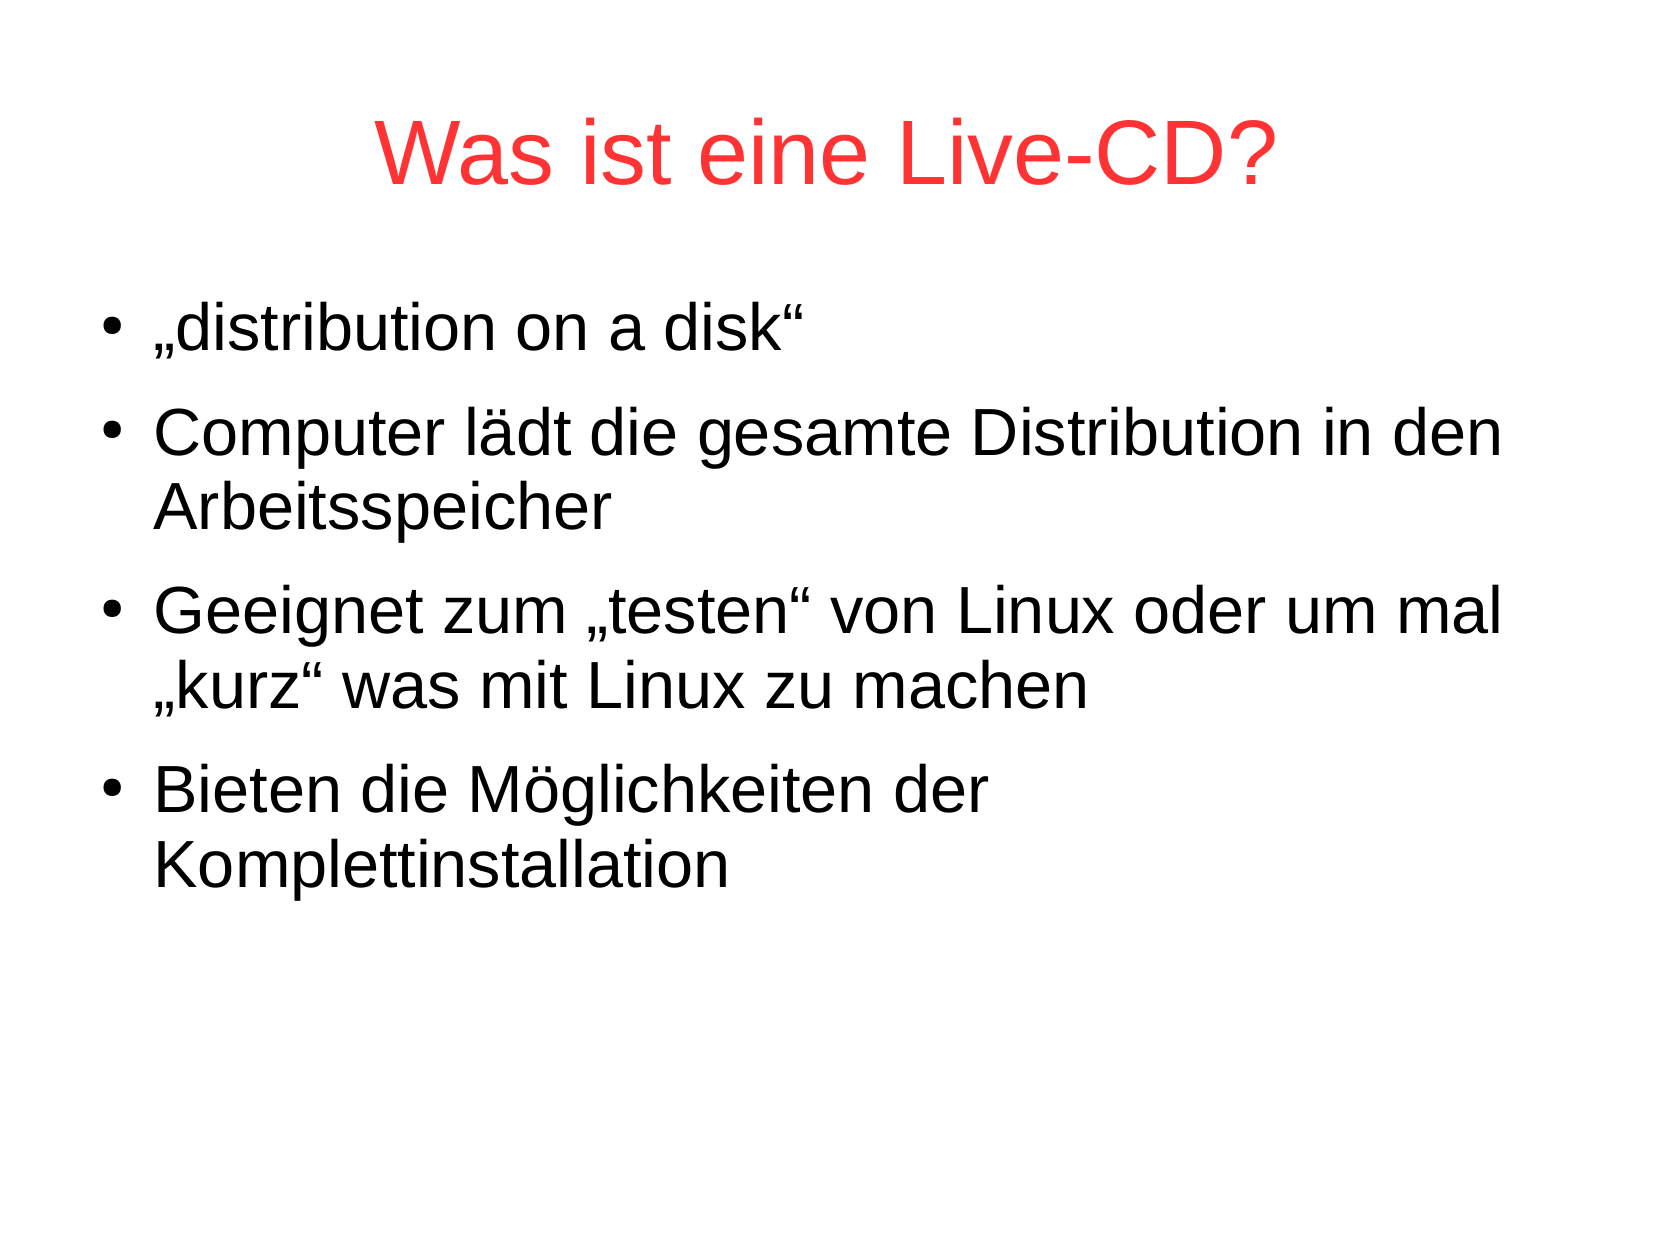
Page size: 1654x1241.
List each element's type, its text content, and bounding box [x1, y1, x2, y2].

title Was ist eine Live-CD? [82, 49, 1571, 257]
list „distribution on a disk“ Computer lädt die gesamte Distribution in den Arbeitsspeicher Geeignet zum „testen“ von Linux oder um mal „kurz“ was mit Linux zu machen Bieten die Möglichkeiten der Komplettinstallation [82, 290, 1571, 1109]
